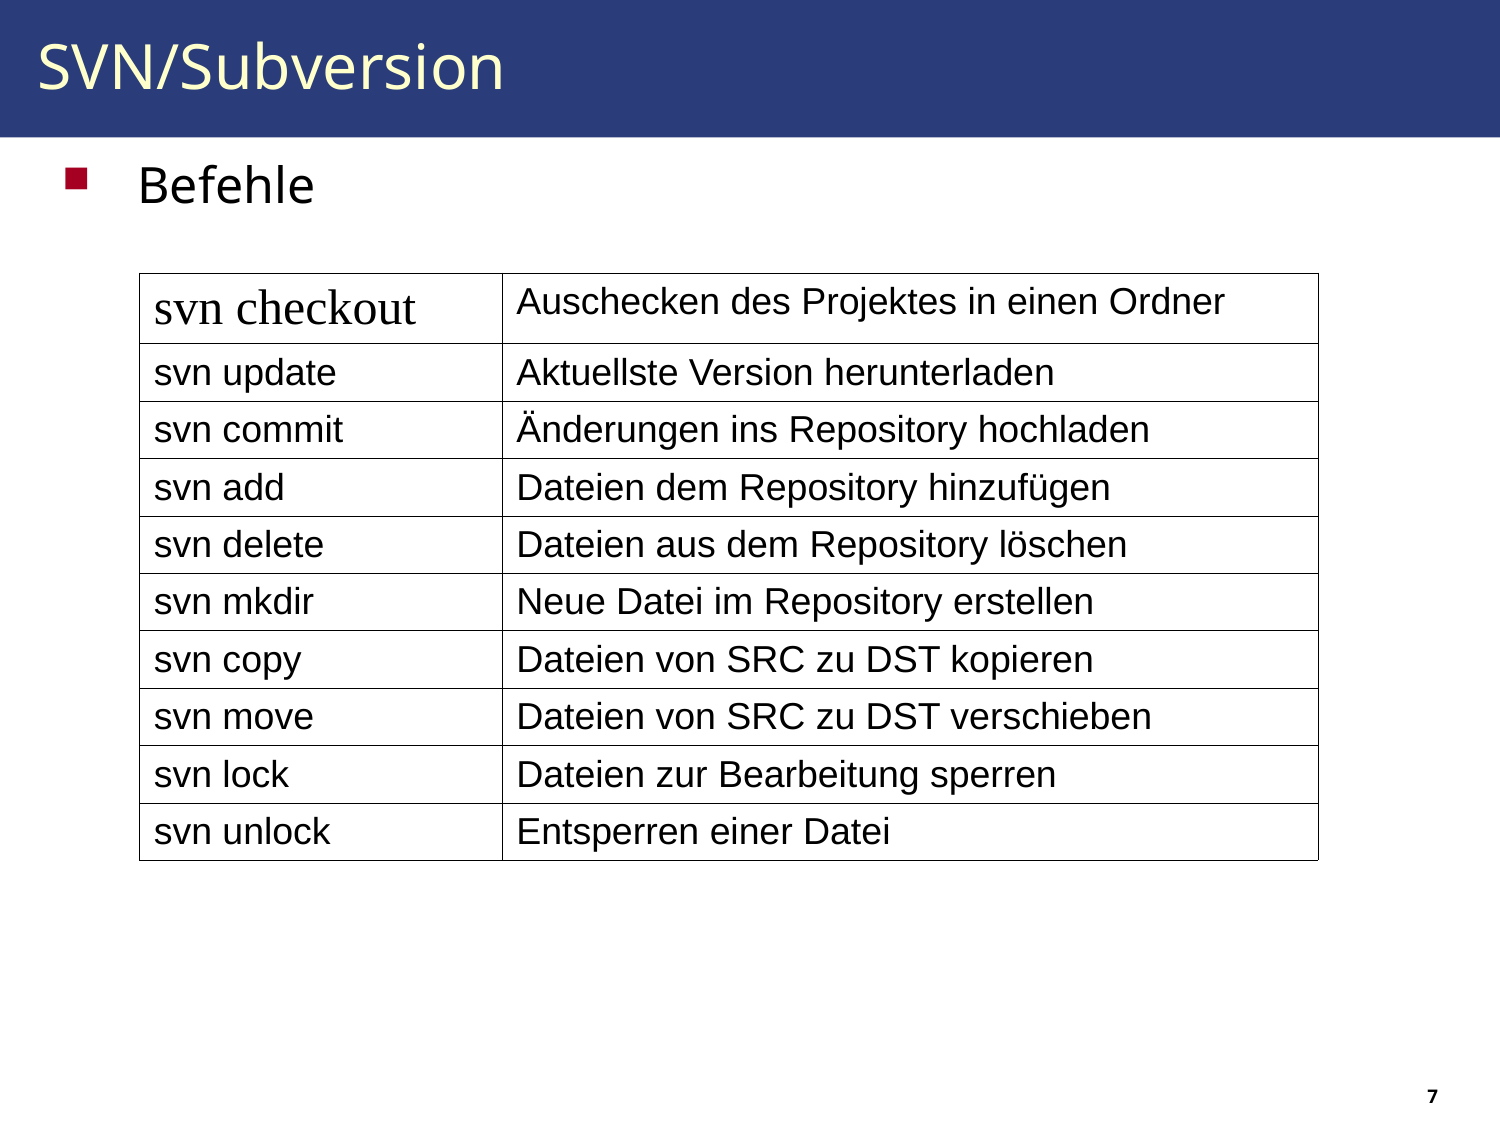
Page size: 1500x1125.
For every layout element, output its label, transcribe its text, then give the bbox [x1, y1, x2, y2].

table_cell Dateien dem Repository hinzufügen [503, 459, 1318, 516]
table_cell svn commit [140, 402, 502, 458]
table_cell svn update [140, 344, 502, 401]
table_cell Aktuellste Version herunterladen [503, 344, 1318, 401]
table_cell Dateien zur Bearbeitung sperren [503, 746, 1318, 803]
list Befehle [62, 149, 1450, 1073]
table_cell svn unlock [140, 804, 502, 860]
table_header Auschecken des Projektes in einen Ordner [503, 274, 1318, 343]
title SVN/Subversion [37, 22, 1476, 109]
table_cell svn copy [140, 631, 502, 688]
table_cell Dateien von SRC zu DST verschieben [503, 689, 1318, 745]
table_cell Neue Datei im Repository erstellen [503, 574, 1318, 630]
table_cell svn add [140, 459, 502, 516]
table_cell Dateien aus dem Repository löschen [503, 517, 1318, 573]
table_cell Entsperren einer Datei [503, 804, 1318, 860]
table_cell svn mkdir [140, 574, 502, 630]
table_cell svn move [140, 689, 502, 745]
table_cell svn delete [140, 517, 502, 573]
table_cell Dateien von SRC zu DST kopieren [503, 631, 1318, 688]
table_cell svn lock [140, 746, 502, 803]
table_header svn checkout [140, 274, 502, 343]
table_cell Änderungen ins Repository hochladen [503, 402, 1318, 458]
